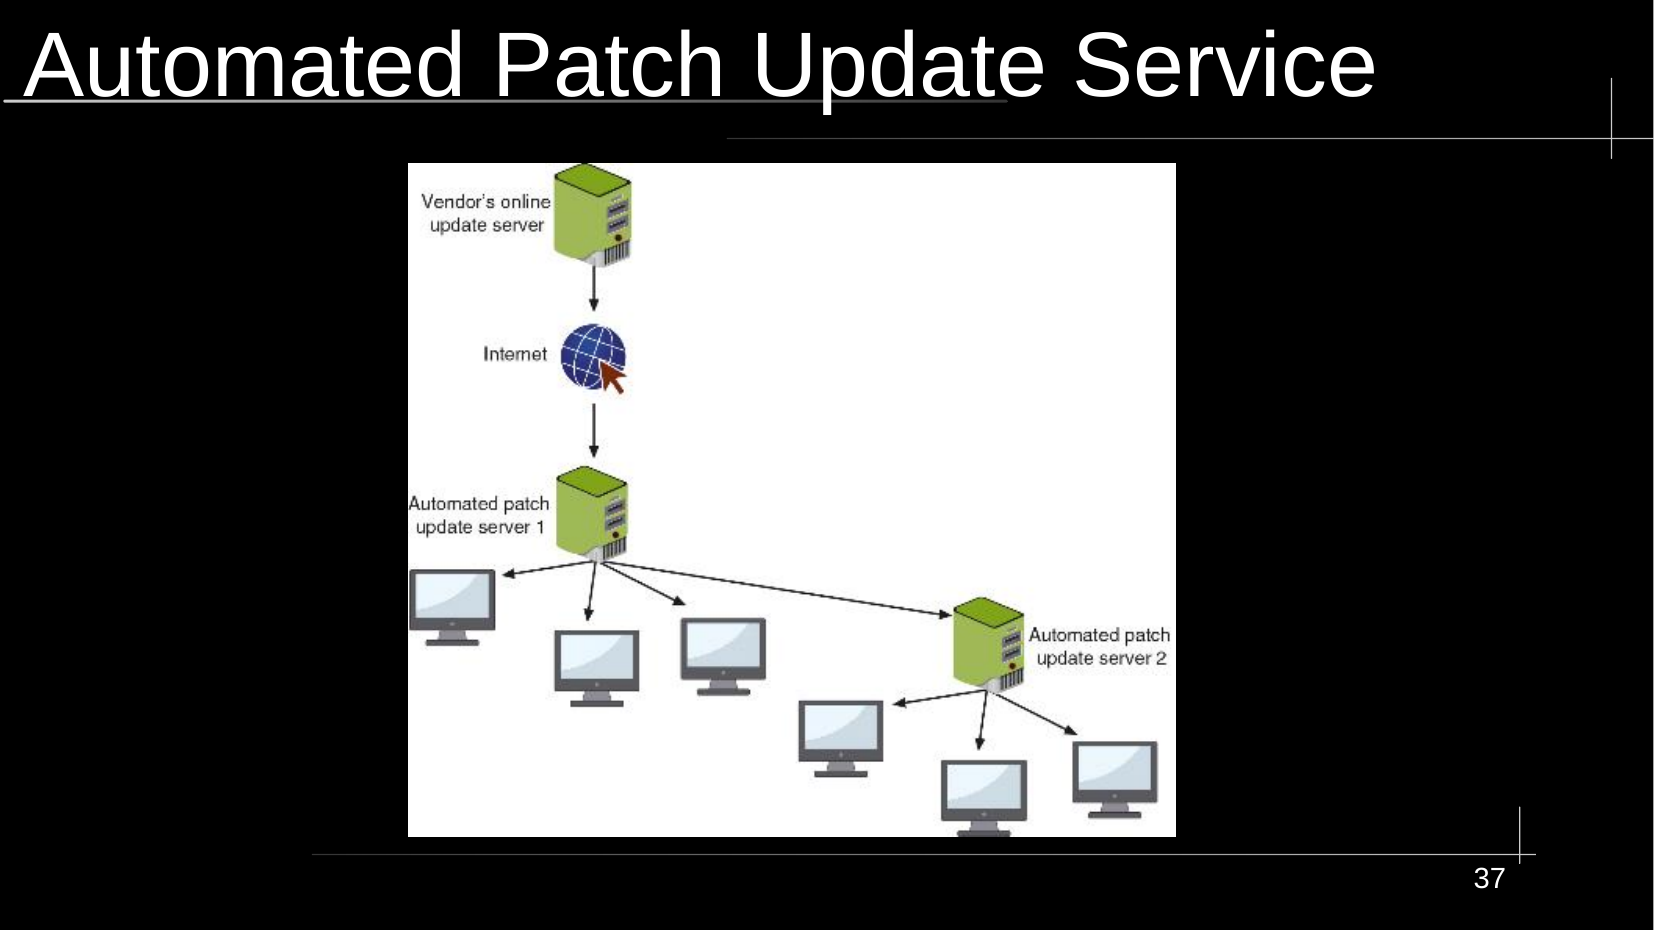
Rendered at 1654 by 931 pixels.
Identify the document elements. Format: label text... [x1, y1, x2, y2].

picture [408, 163, 1176, 837]
title Automated Patch Update Service [23, 11, 1589, 119]
